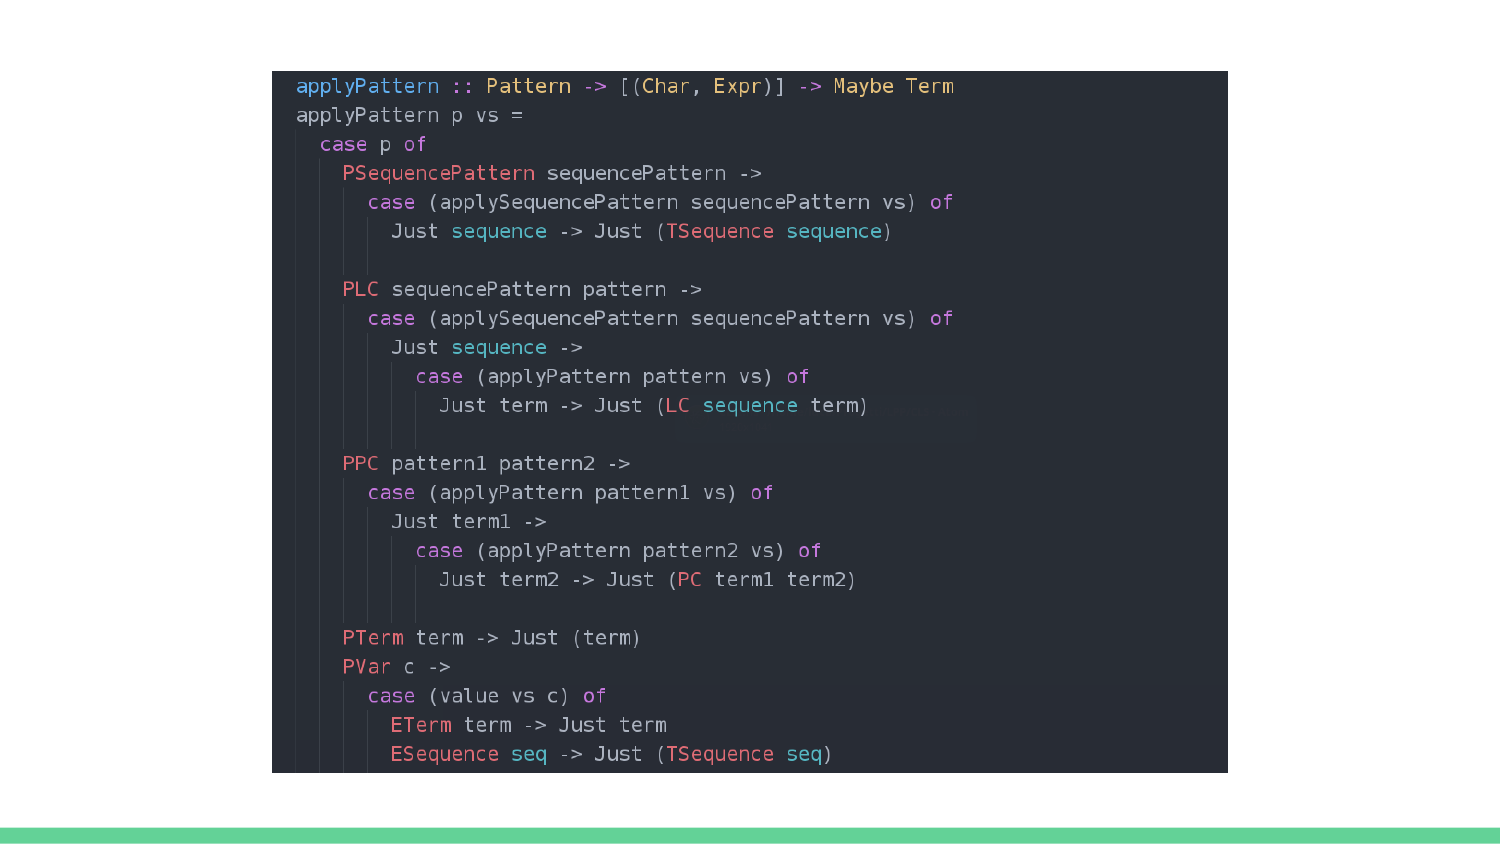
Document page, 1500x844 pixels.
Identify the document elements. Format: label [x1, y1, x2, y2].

picture [272, 71, 1228, 773]
